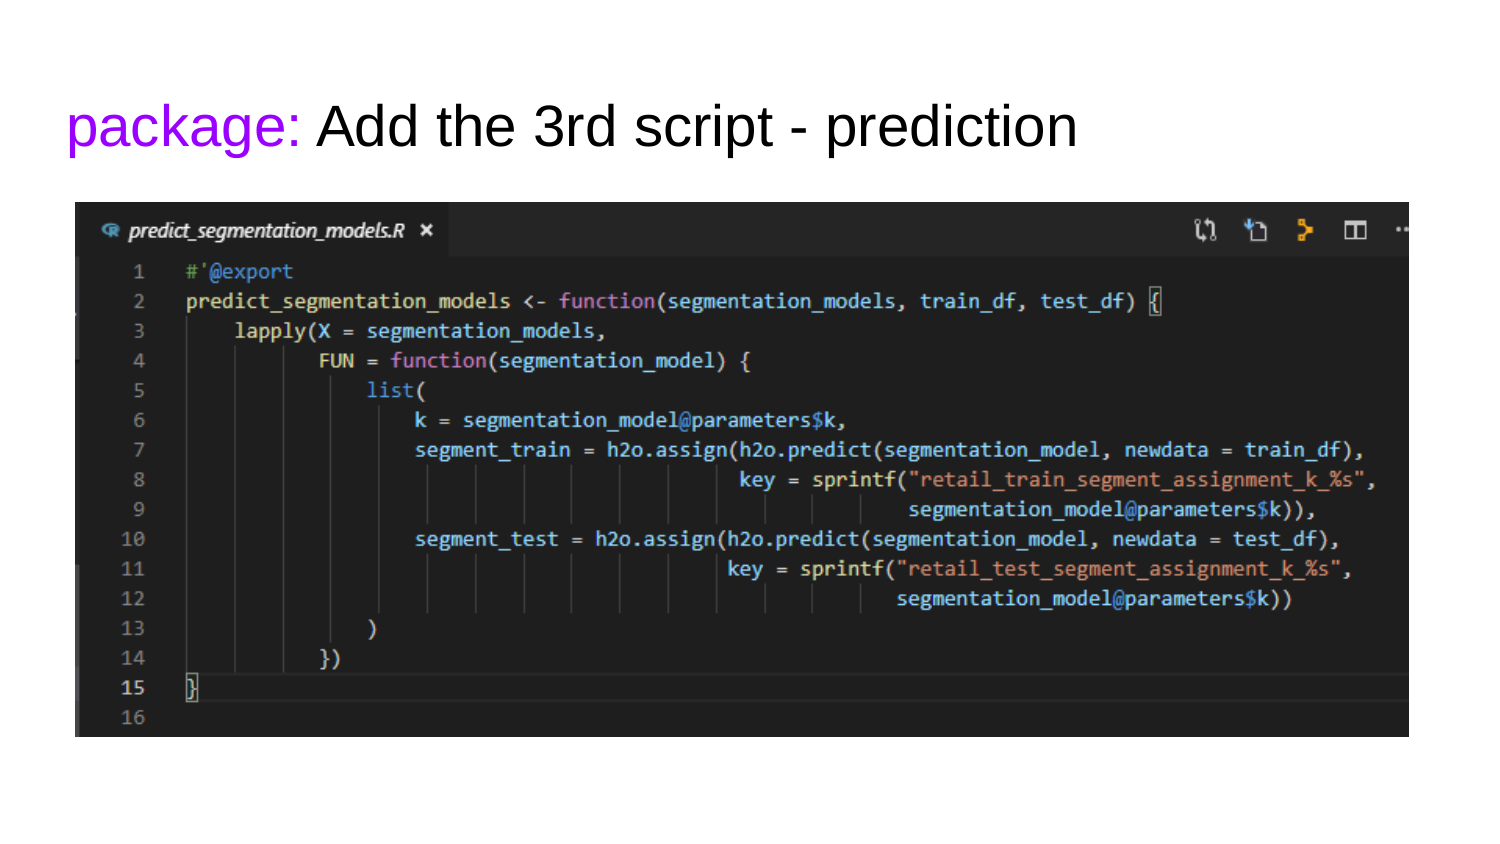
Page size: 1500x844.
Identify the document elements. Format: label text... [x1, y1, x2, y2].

picture [75, 202, 1409, 737]
title package: Add the 3rd script - prediction [51, 72, 1449, 167]
